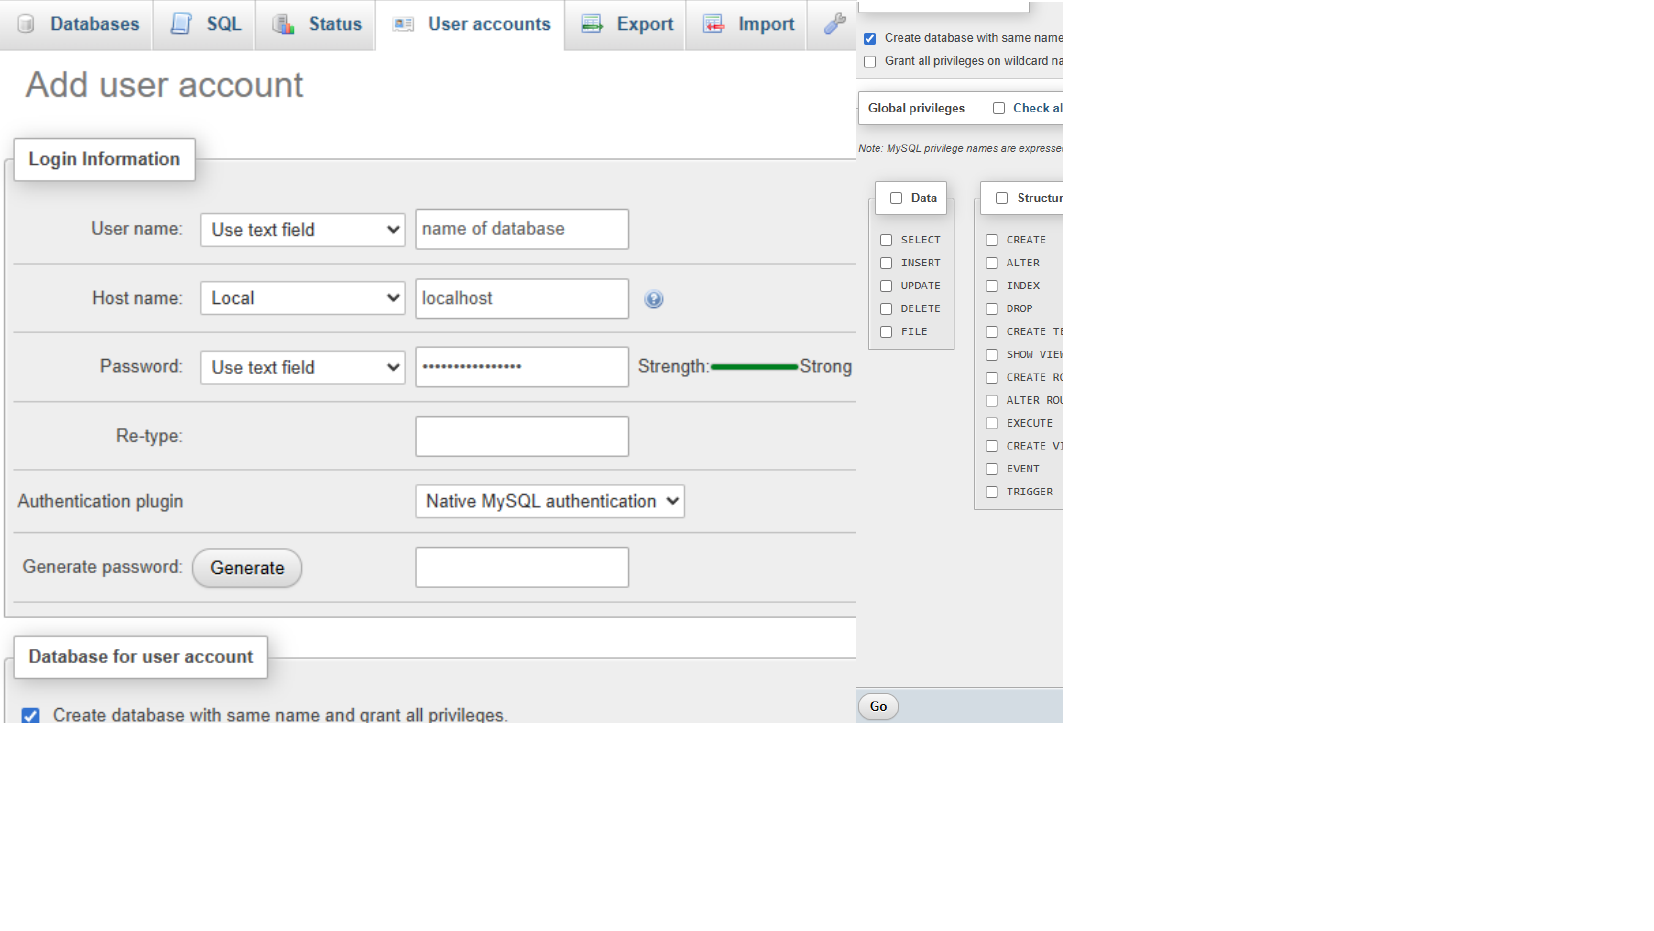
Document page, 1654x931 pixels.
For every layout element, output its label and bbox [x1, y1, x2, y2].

picture [0, 0, 1063, 723]
